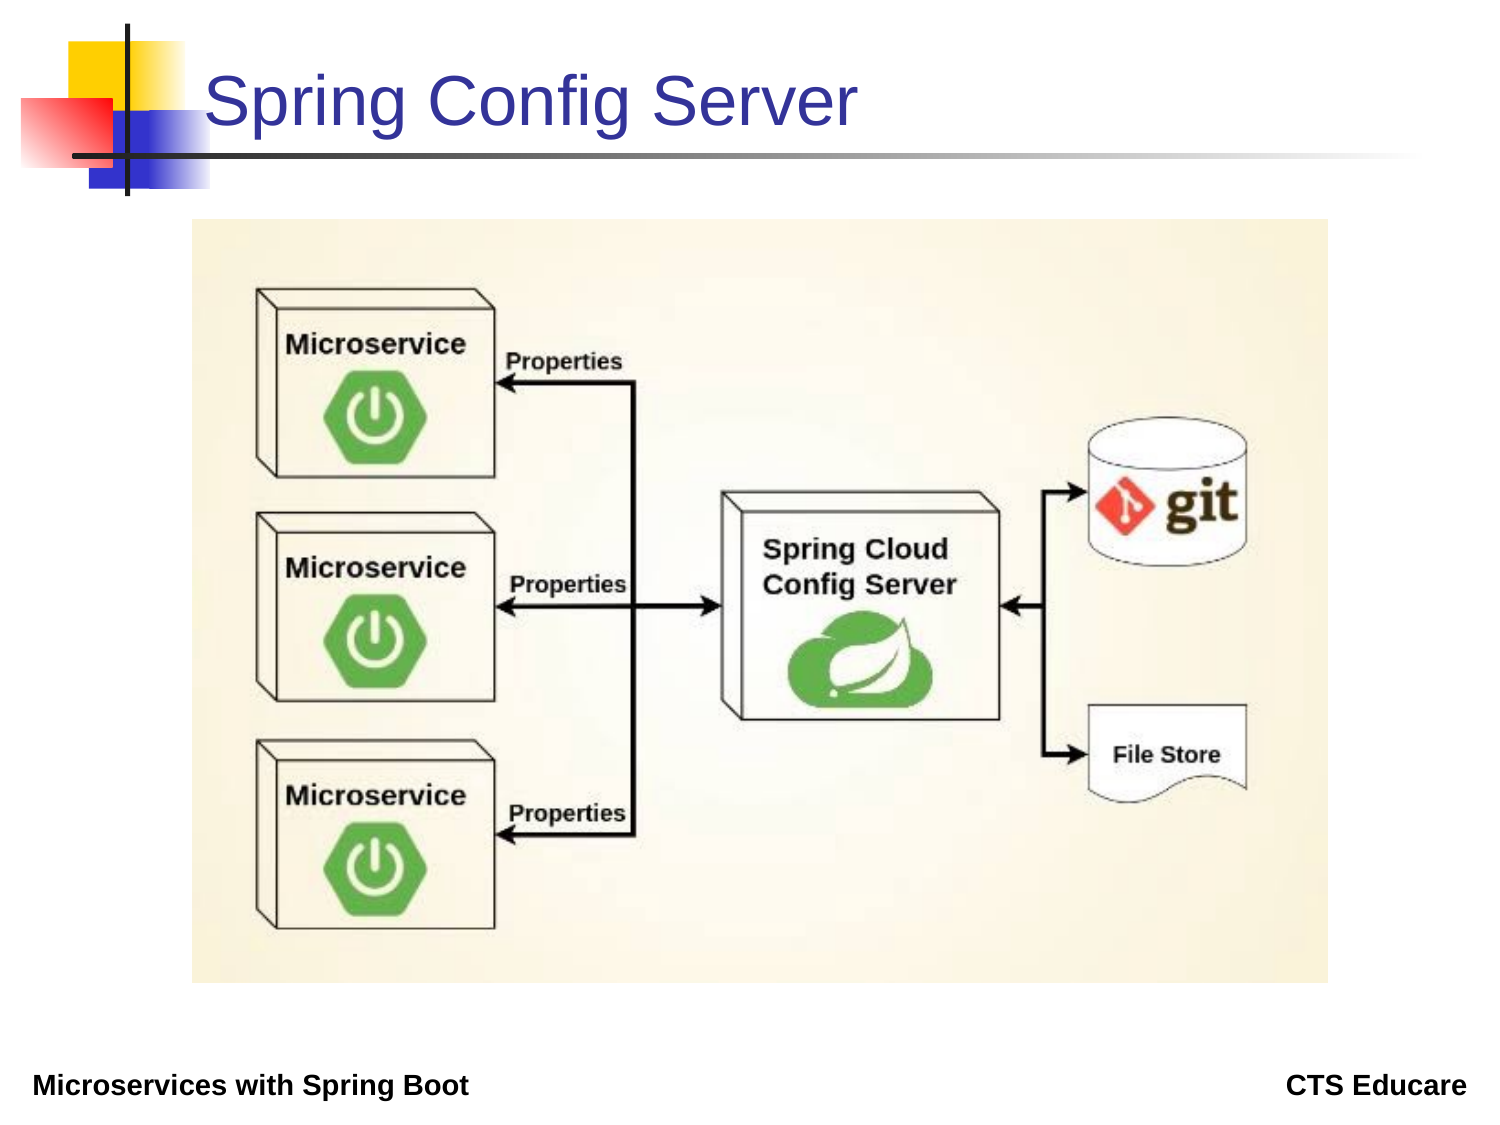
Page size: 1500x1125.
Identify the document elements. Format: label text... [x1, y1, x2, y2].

picture [192, 219, 1328, 983]
title Spring Config Server [188, 46, 1468, 149]
